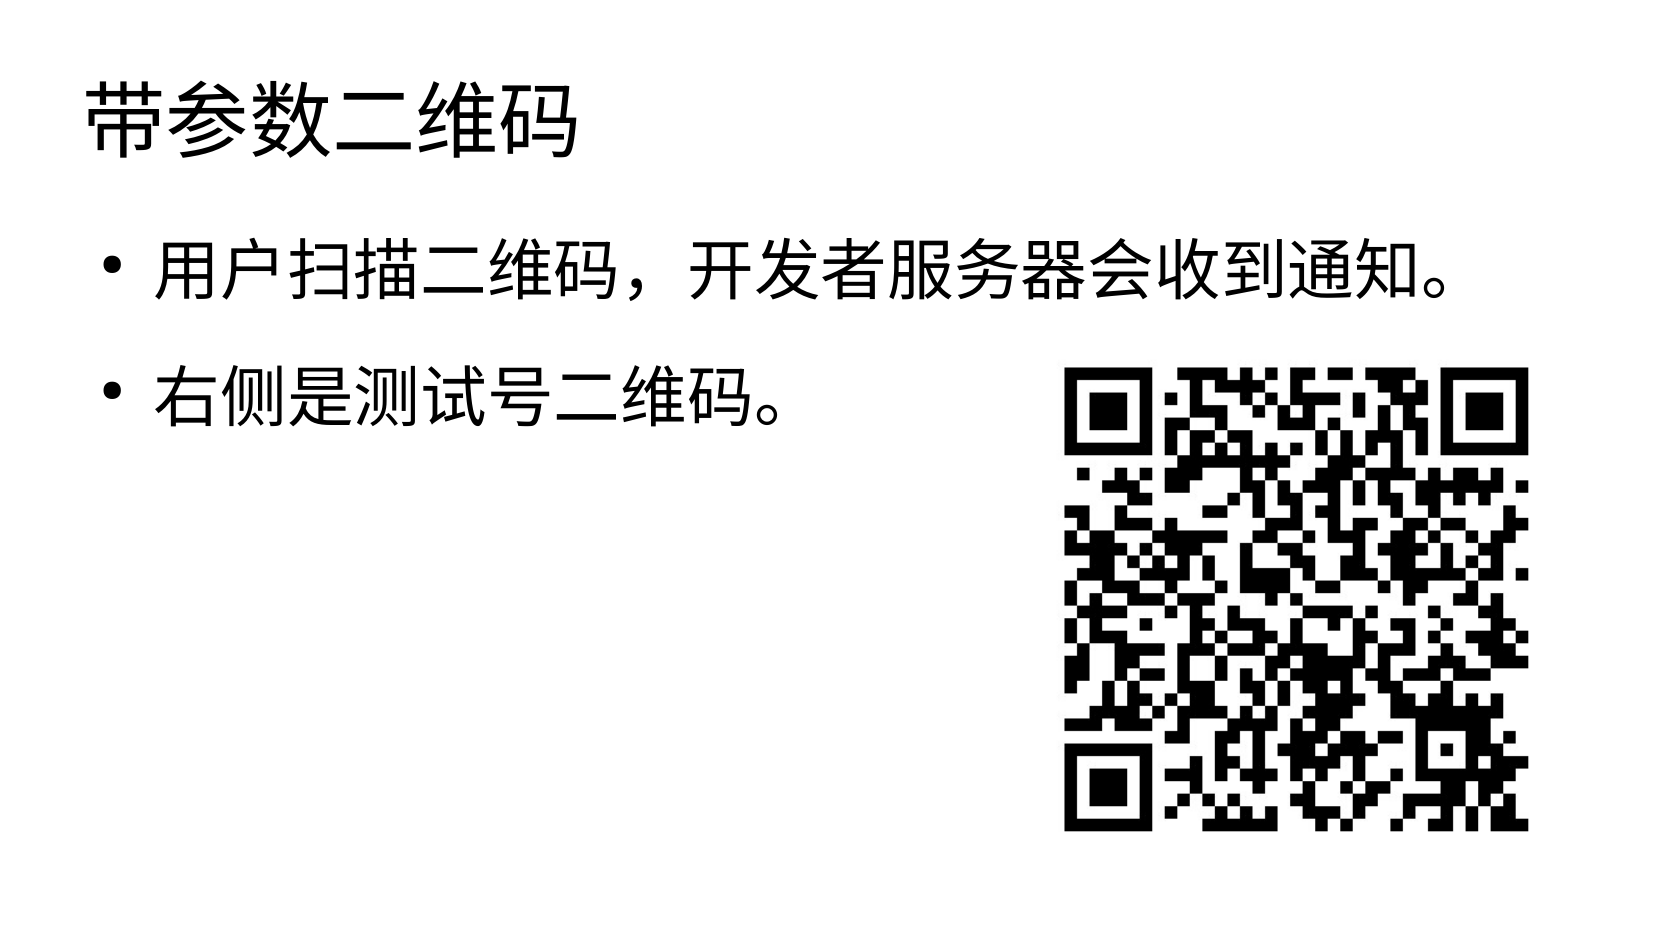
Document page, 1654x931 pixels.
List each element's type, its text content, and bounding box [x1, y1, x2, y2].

title 带参数二维码 [82, 37, 1571, 193]
list 用户扫描二维码，开发者服务器会收到通知。 右侧是测试号二维码。 [82, 217, 1571, 848]
picture [1027, 330, 1566, 869]
